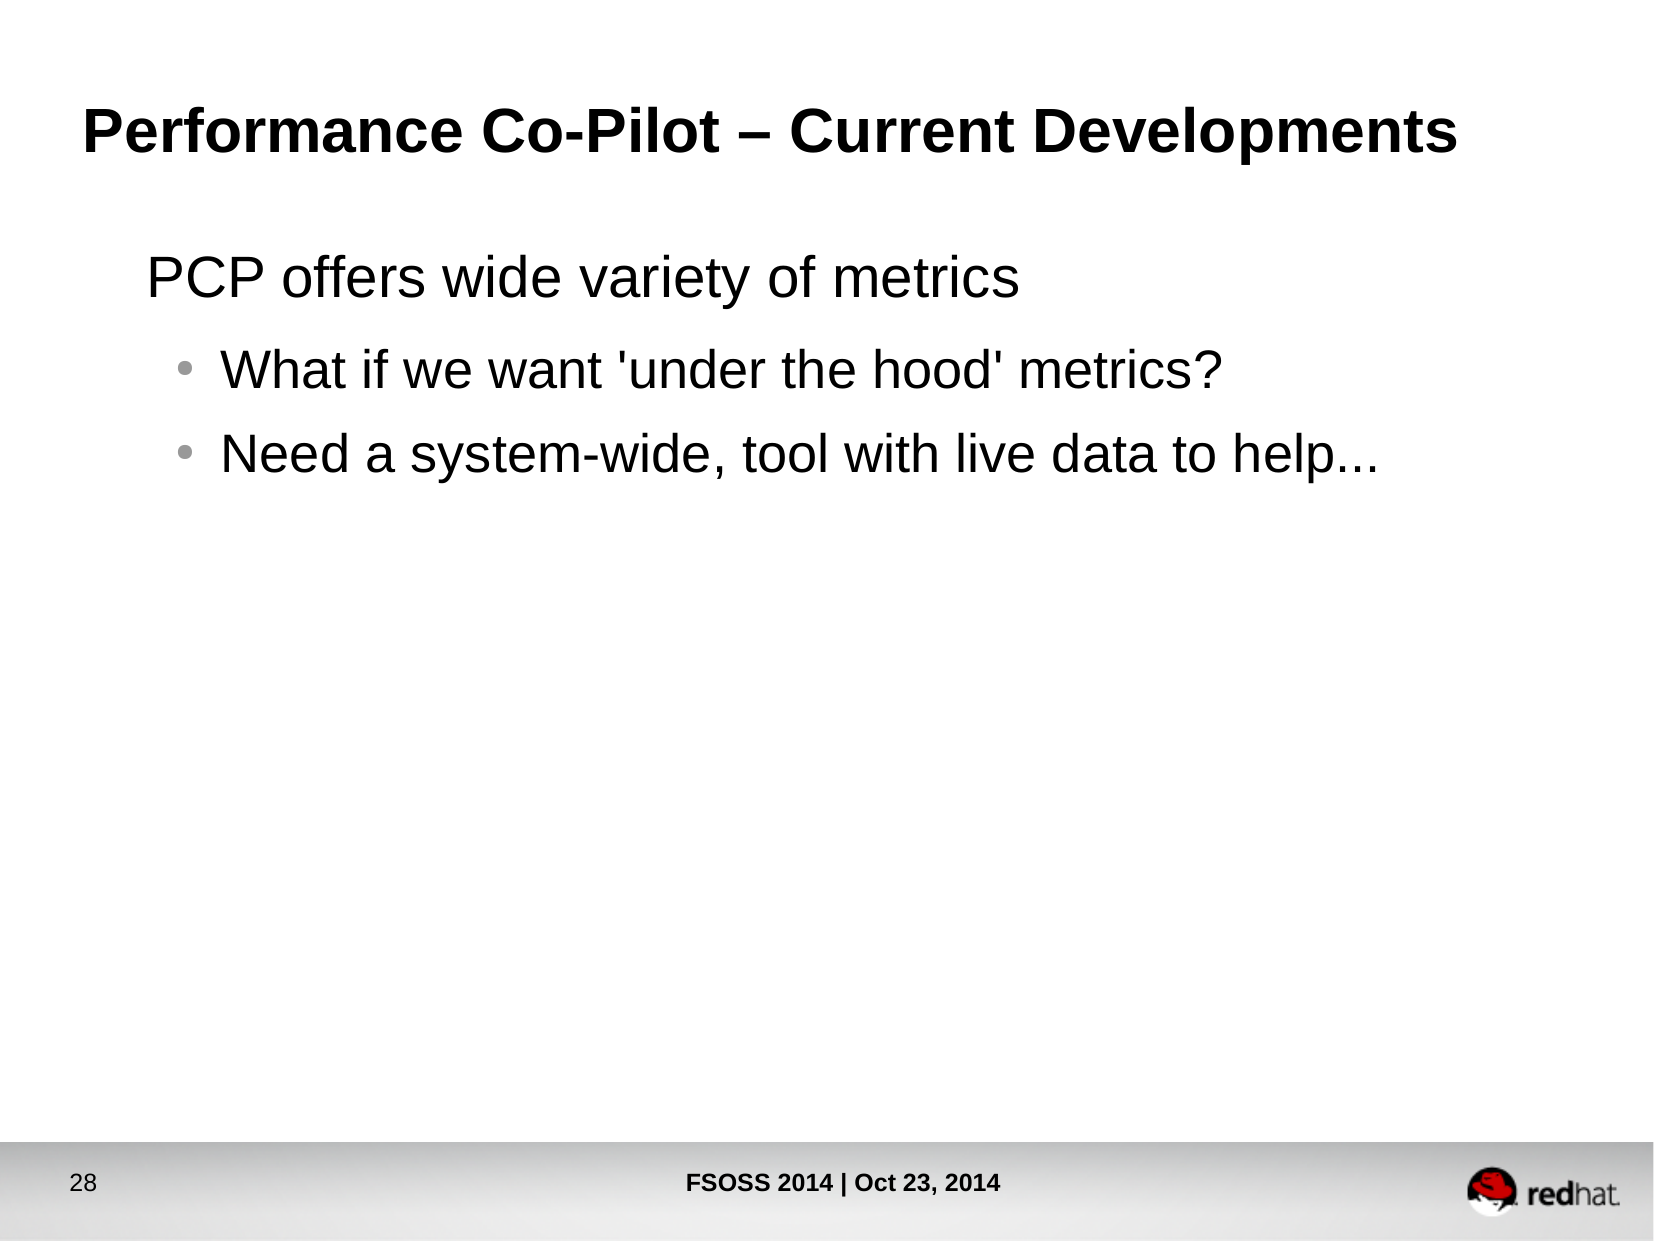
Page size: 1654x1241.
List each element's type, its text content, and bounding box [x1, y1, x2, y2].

title Performance Co-Pilot – Current Developments [82, 37, 1571, 226]
list PCP offers wide variety of metrics What if we want 'under the hood' metrics? Need a system-wide, tool with live data to help... [86, 244, 1576, 1039]
picture [0, 1142, 1654, 1241]
